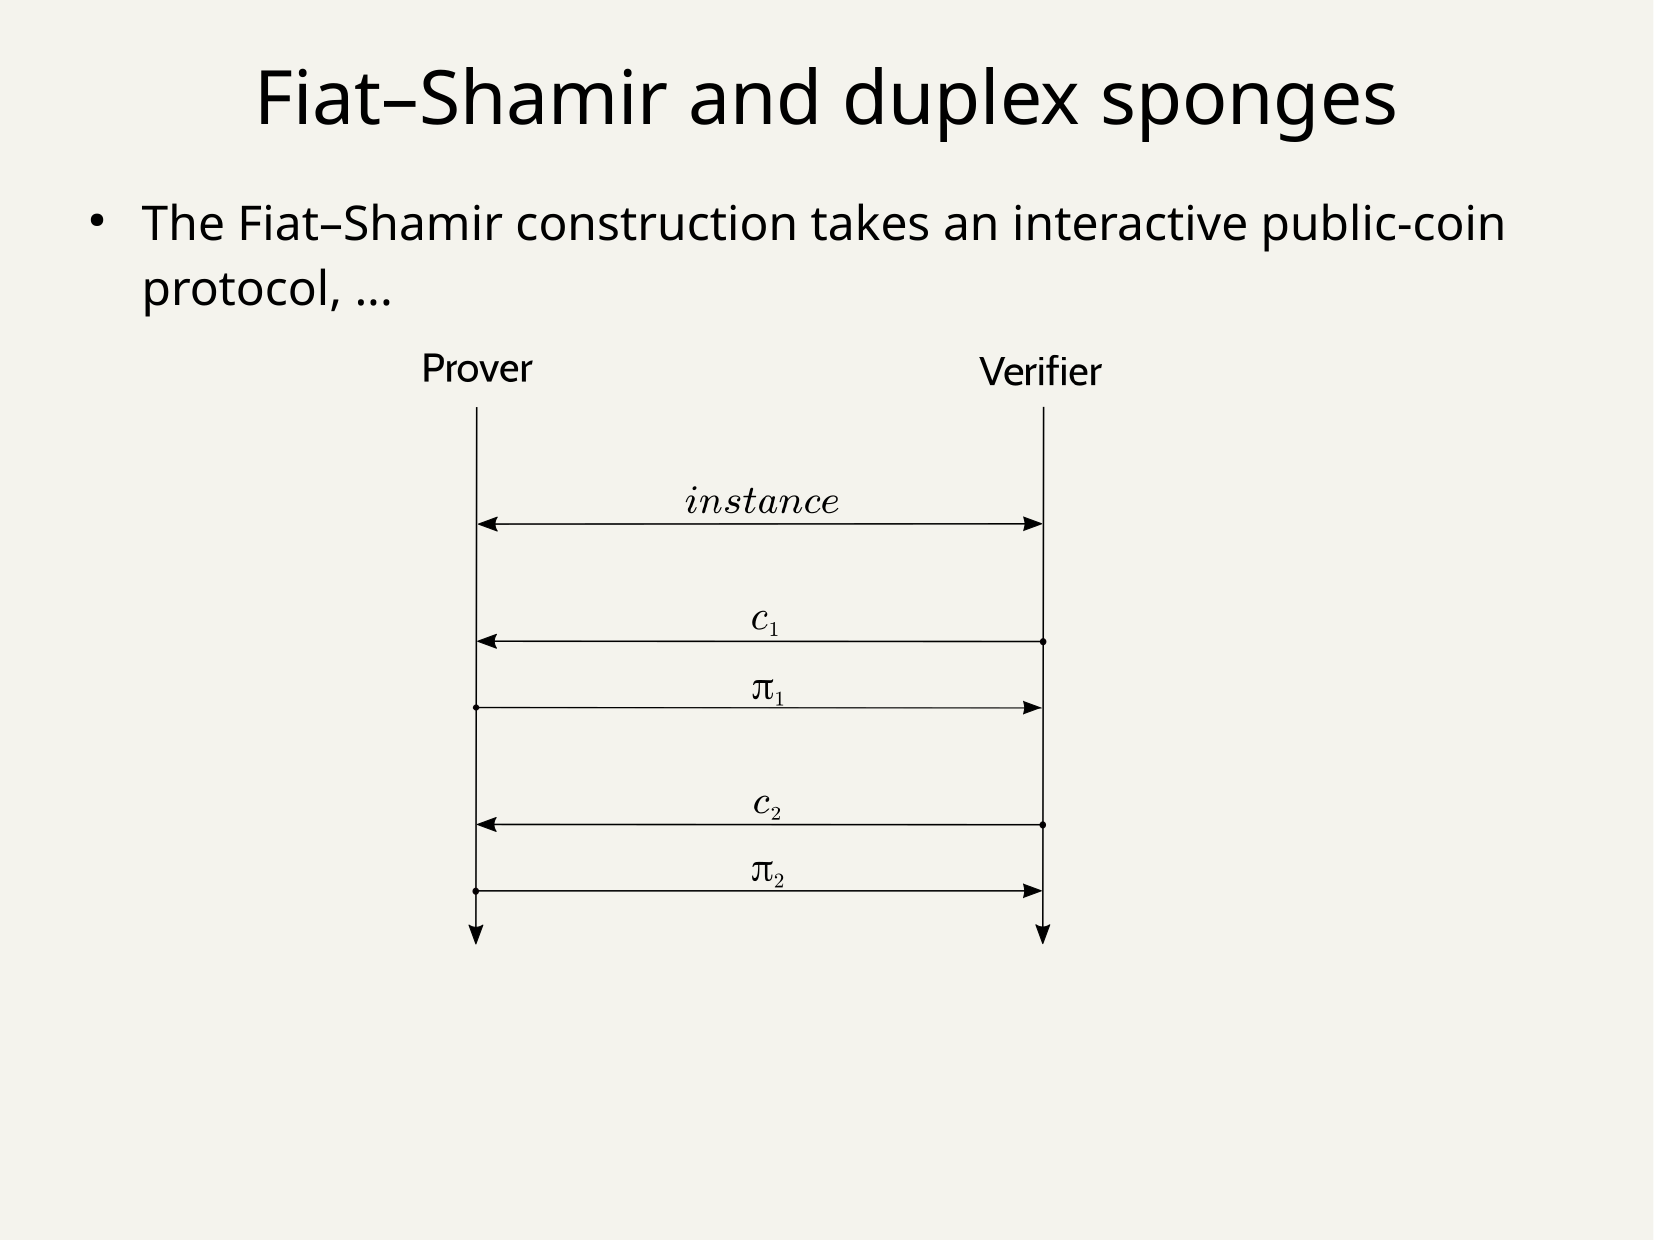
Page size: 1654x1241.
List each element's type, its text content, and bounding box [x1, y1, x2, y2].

list The Fiat–Shamir construction takes an interactive public-coin protocol, ... [70, 188, 1583, 343]
title Fiat–Shamir and duplex sponges [82, 25, 1571, 166]
picture [354, 307, 1281, 1060]
